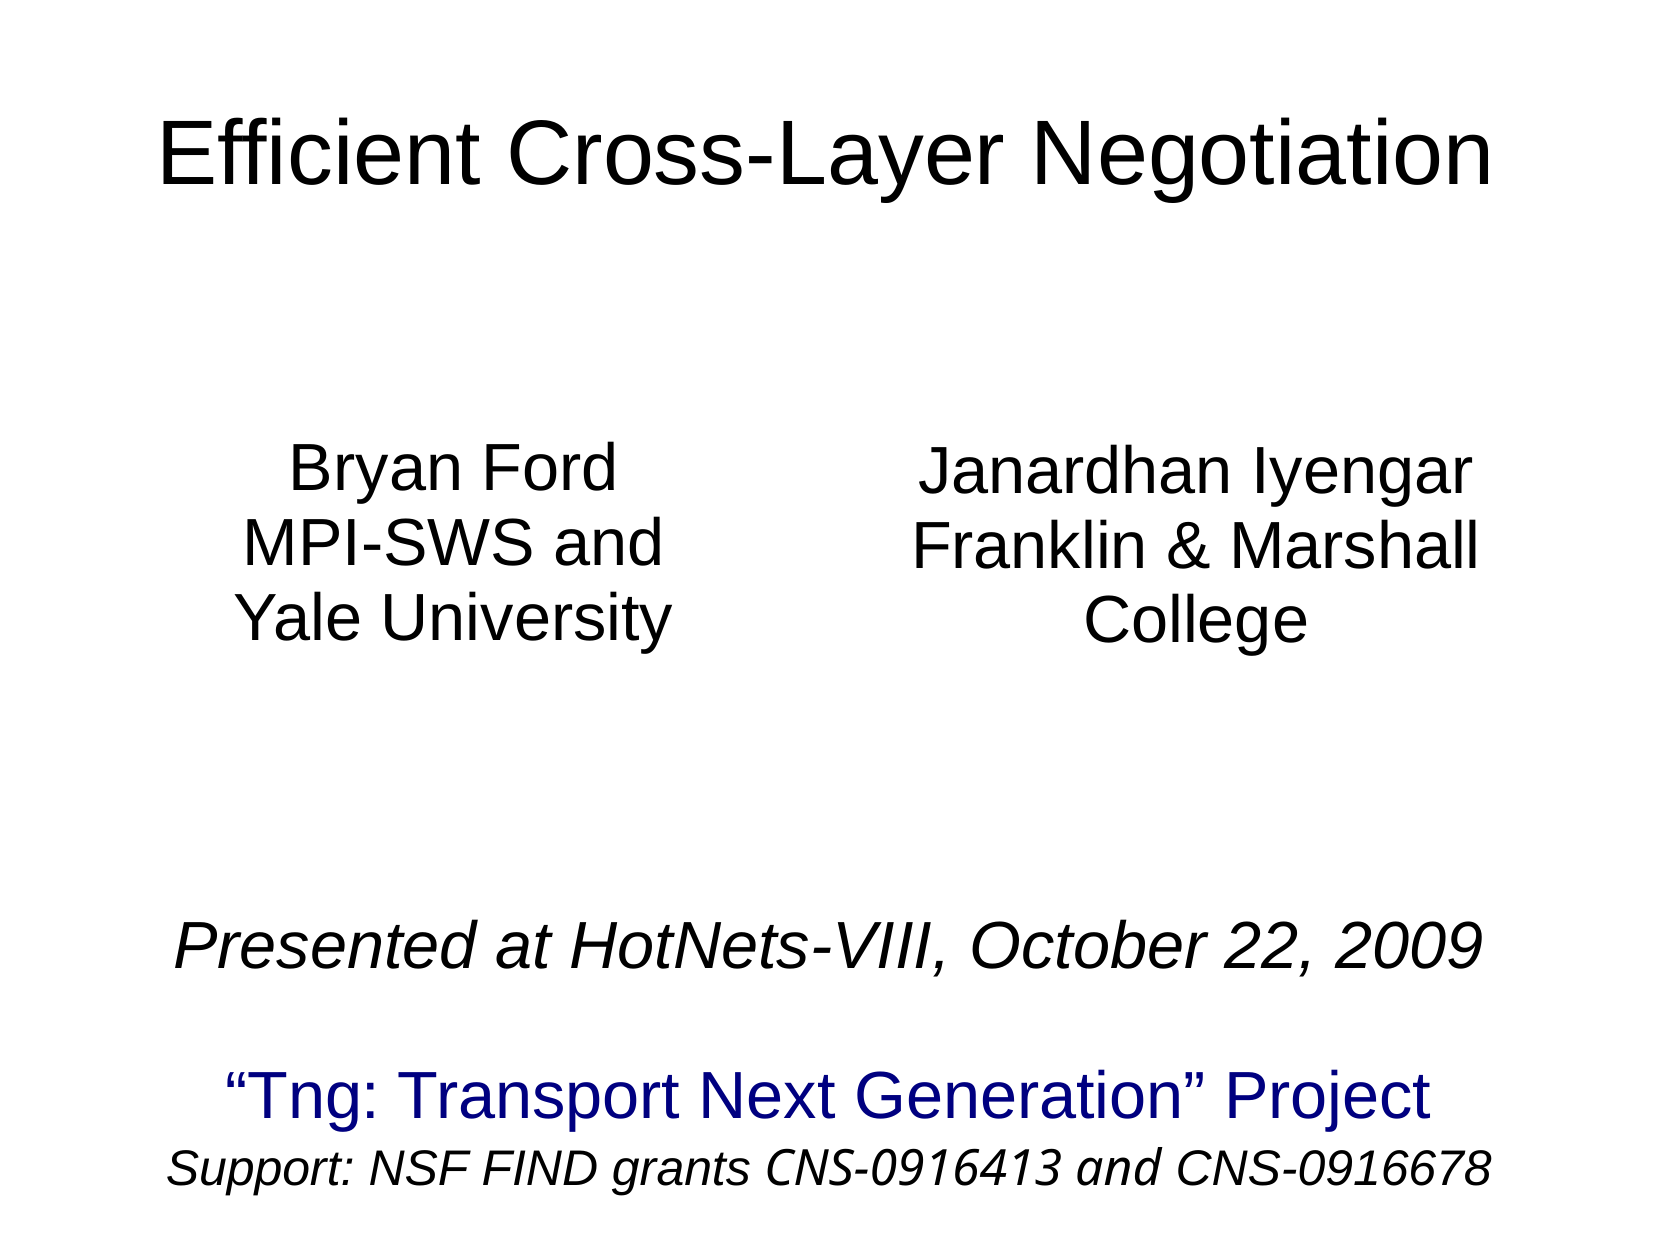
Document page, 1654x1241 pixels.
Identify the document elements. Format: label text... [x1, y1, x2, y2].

title Efficient Cross-Layer Negotiation [82, 49, 1571, 257]
subtitle Bryan Ford MPI-SWS and Yale University [82, 297, 826, 788]
text_box Presented at HotNets-VIII, October 22, 2009 “Tng: Transport Next Generation” Project Support: NSF FIND grants CNS-0916413 and CNS-0916678 [82, 900, 1576, 1209]
text_box Janardhan Iyengar Franklin & Marshall College [825, 300, 1568, 790]
